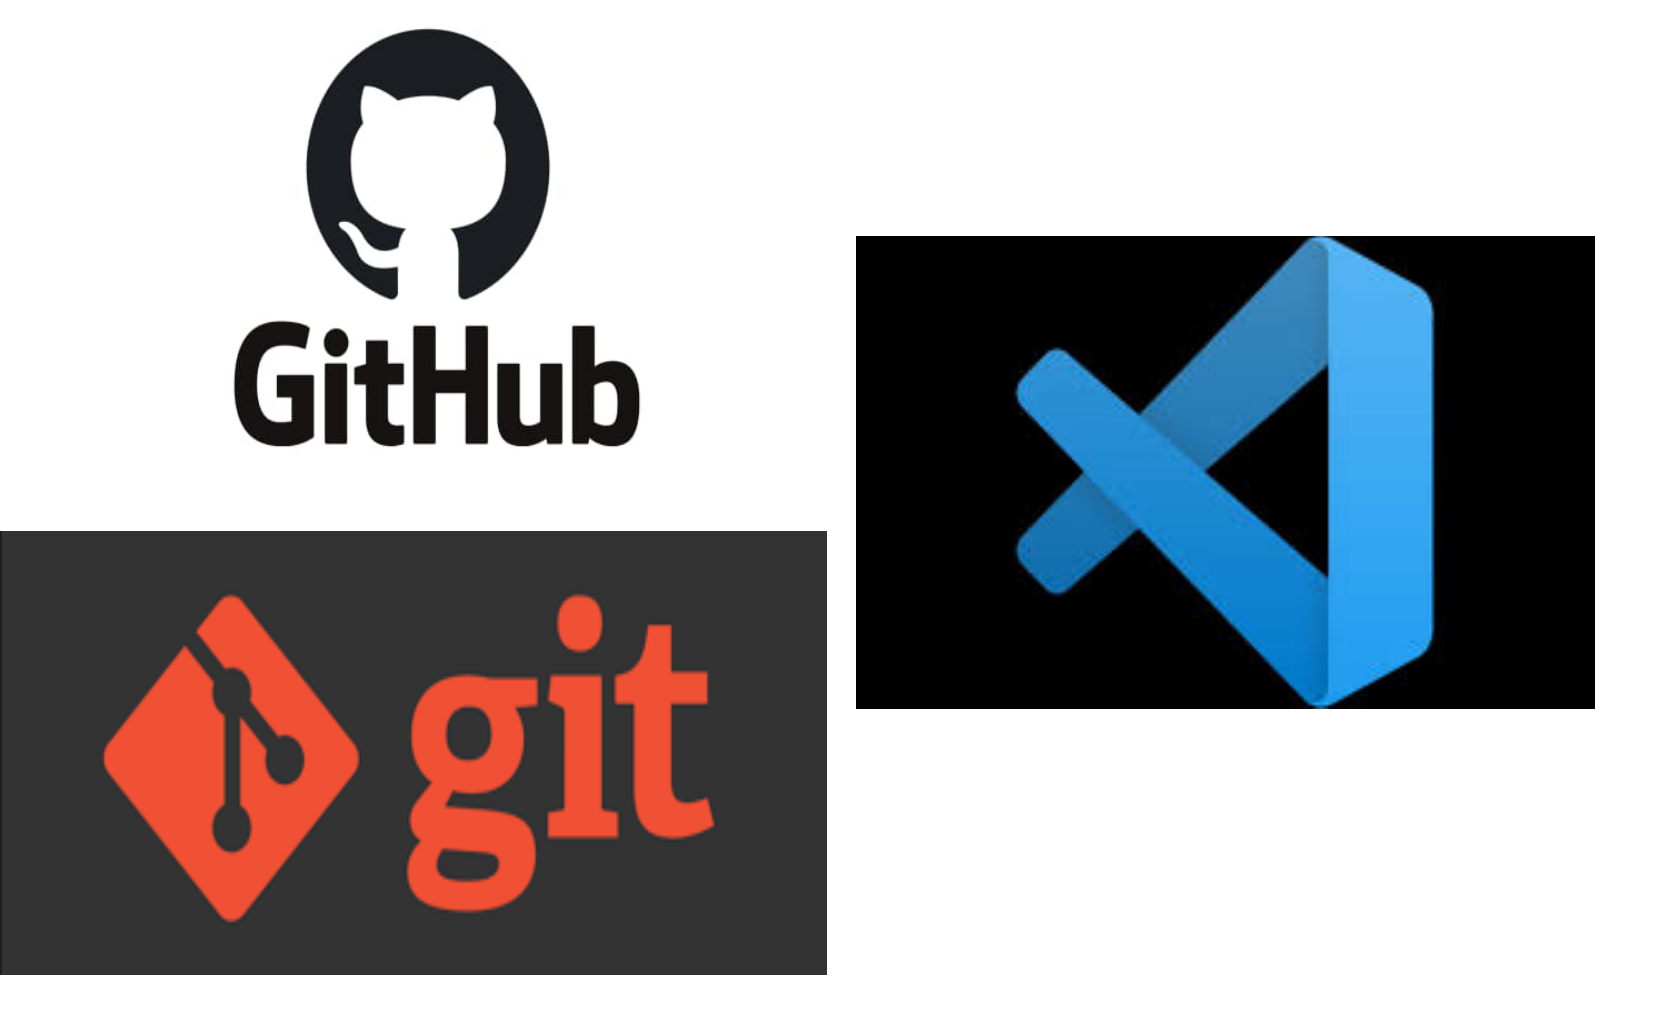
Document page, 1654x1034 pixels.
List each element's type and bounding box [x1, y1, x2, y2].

picture [856, 236, 1595, 709]
picture [0, 531, 827, 975]
picture [28, 0, 827, 502]
